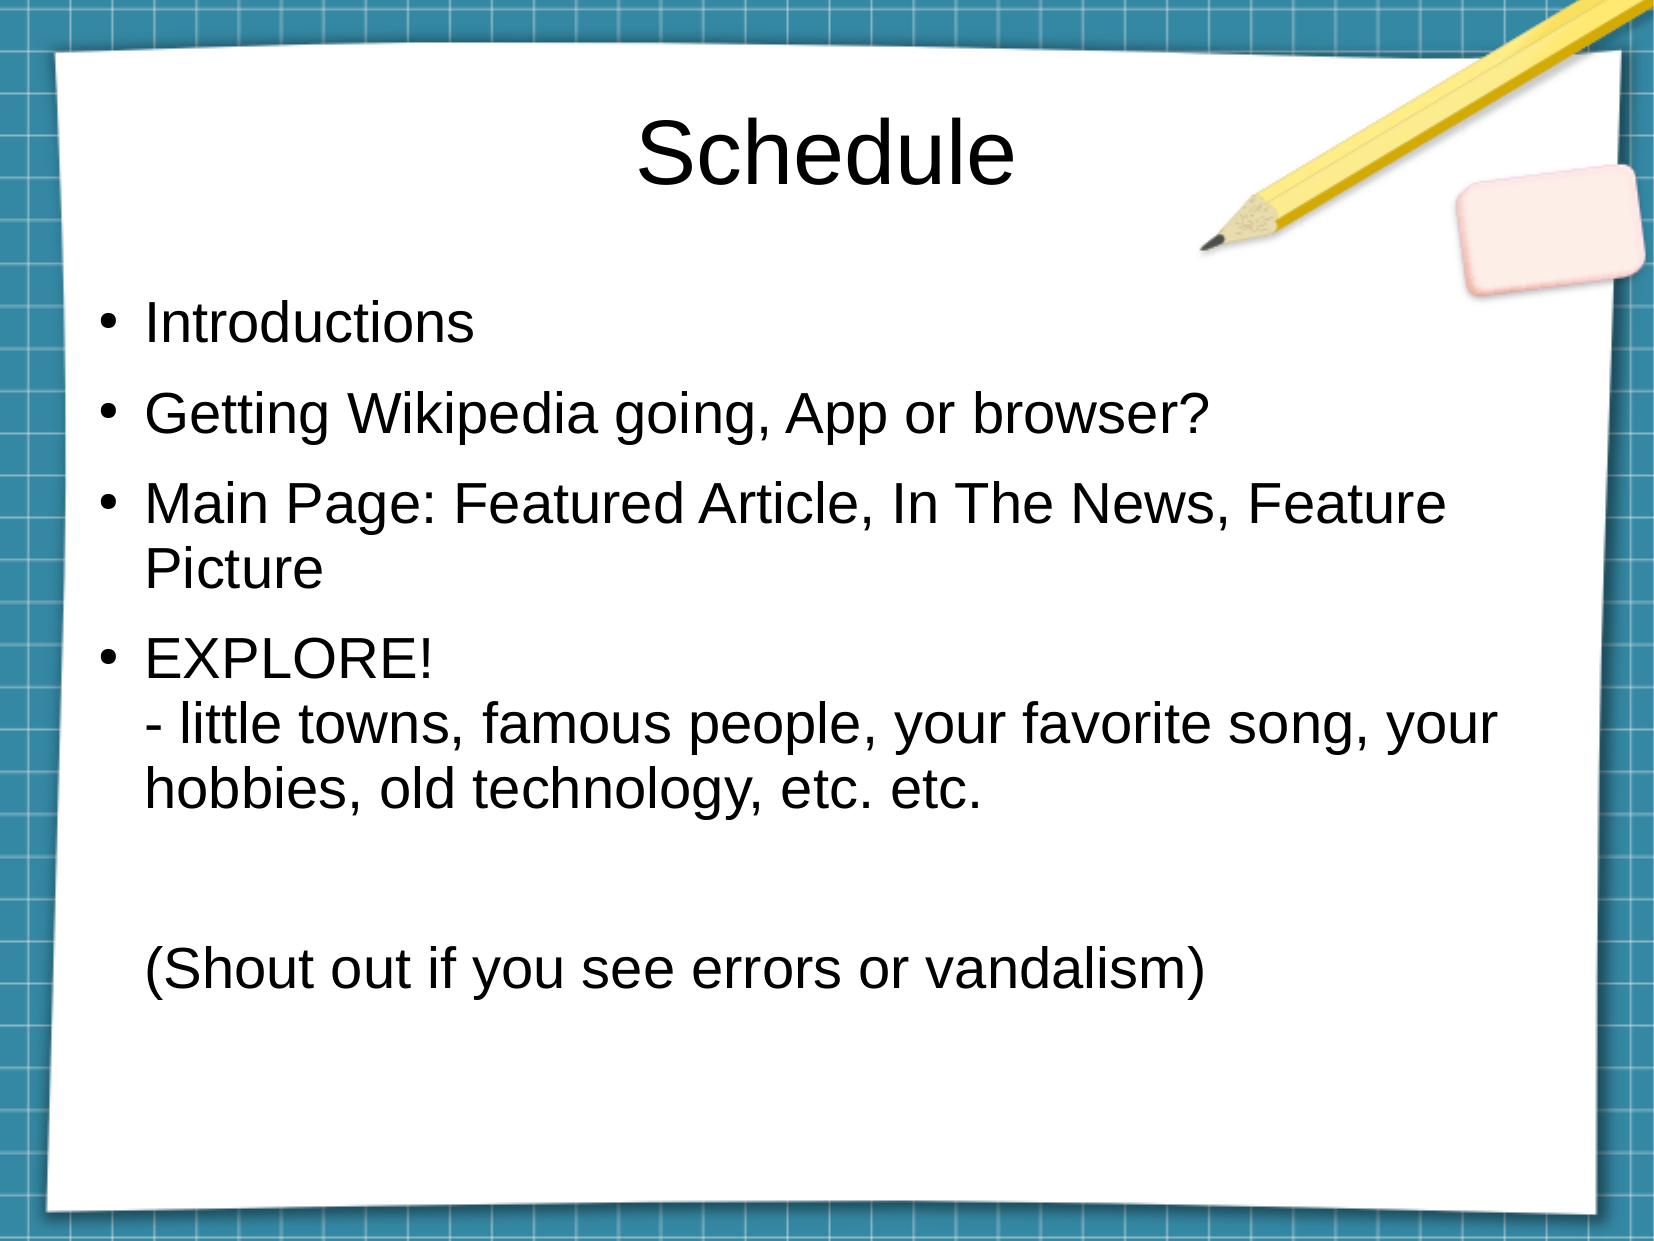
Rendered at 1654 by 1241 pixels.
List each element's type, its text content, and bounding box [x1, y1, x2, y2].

list Introductions Getting Wikipedia going, App or browser? Main Page: Featured Article, In The News, Feature Picture EXPLORE! - little towns, famous people, your favorite song, your hobbies, old technology, etc. etc. (Shout out if you see errors or vandalism) [82, 290, 1571, 1010]
title Schedule [82, 49, 1571, 257]
picture [0, 0, 1654, 1241]
